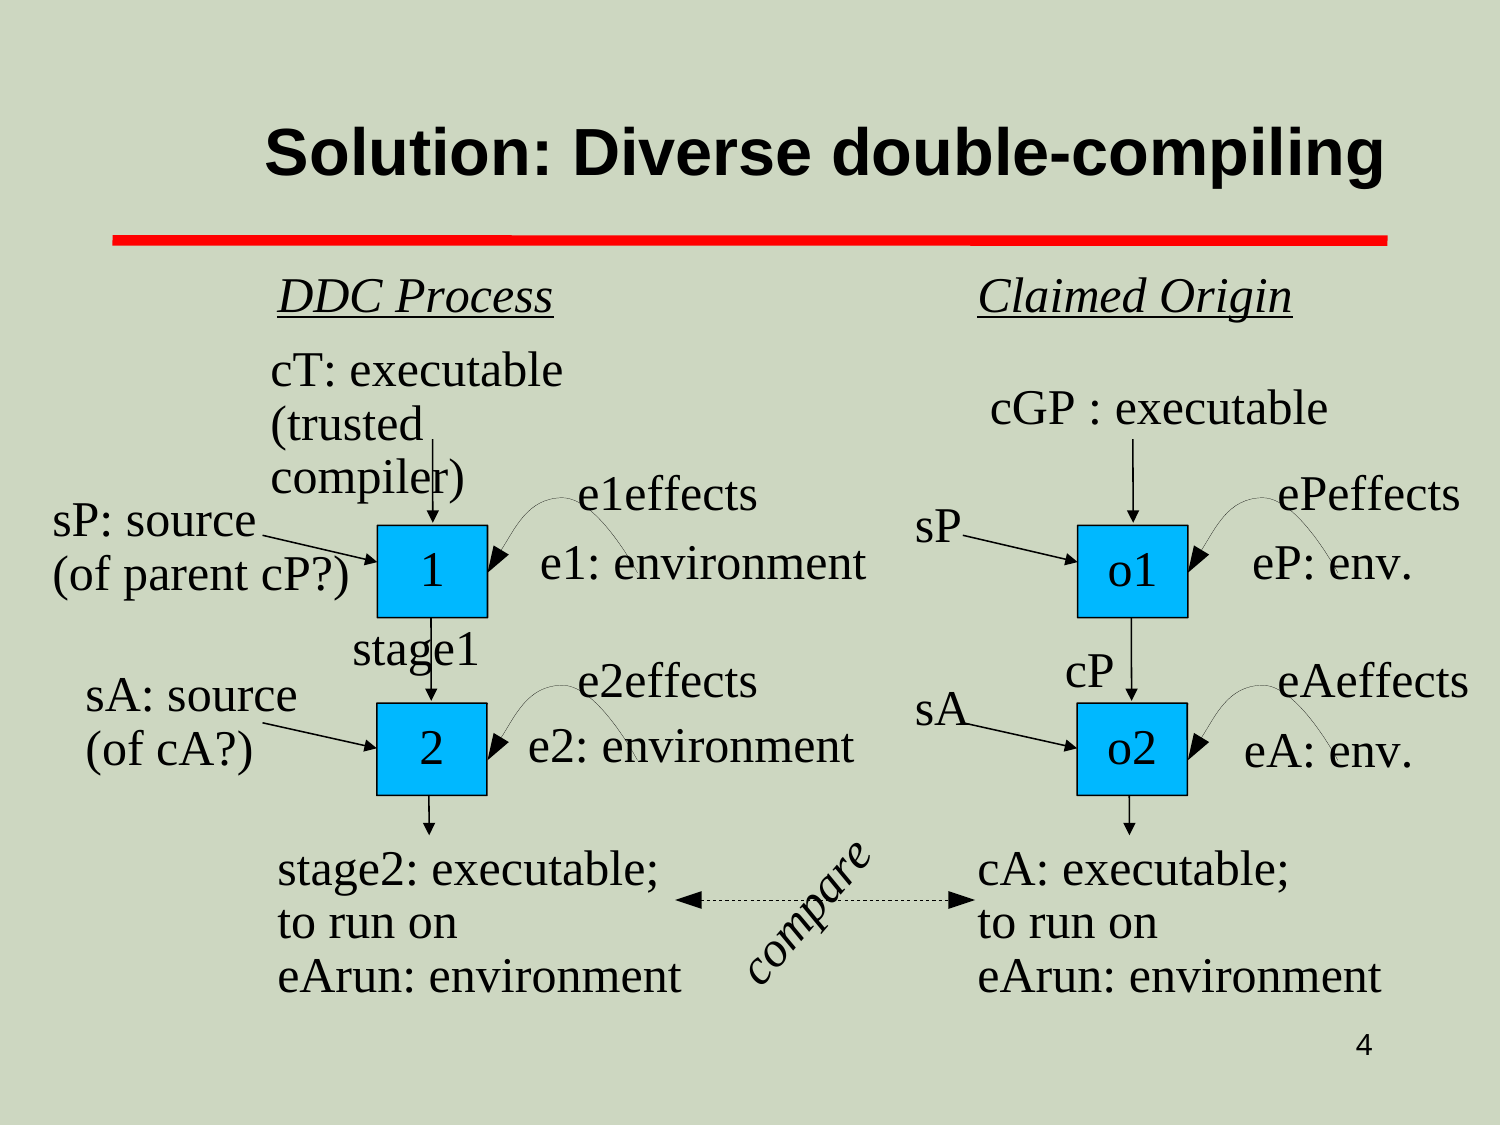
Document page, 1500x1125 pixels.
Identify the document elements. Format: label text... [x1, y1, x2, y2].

text_box e2: environment [513, 712, 863, 783]
text_box eP: env. [1237, 529, 1426, 601]
text_box e1effects [562, 460, 770, 529]
text_box sP: source (of parent cP?) [37, 486, 359, 611]
text_box eAeffects [1262, 647, 1481, 718]
text_box DDC Process [262, 262, 569, 333]
text_box e2effects [562, 647, 770, 712]
text_box sA: source (of cA?) [70, 661, 310, 786]
text_box compare [714, 811, 901, 1013]
title Solution: Diverse double-compiling [112, 117, 1388, 192]
text_box Claimed Origin [962, 262, 1308, 333]
text_box sA [900, 675, 985, 746]
text_box o2 [1077, 703, 1188, 796]
text_box sP [900, 492, 977, 563]
text_box stage1 [337, 615, 493, 686]
text_box ePeffects [1262, 460, 1473, 531]
text_box eA: env. [1229, 717, 1426, 788]
text_box o1 [1077, 525, 1188, 618]
text_box e1: environment [525, 529, 875, 601]
text_box cA: executable; to run on eArun: environment [962, 835, 1389, 1013]
text_box cT: executable (trusted compiler) [255, 336, 638, 487]
text_box stage2: executable; to run on eArun: environment [262, 835, 689, 1013]
text_box cGP : executable [975, 374, 1351, 451]
text_box 1 [377, 525, 488, 615]
text_box cP [1050, 637, 1141, 708]
text_box 2 [376, 703, 487, 796]
